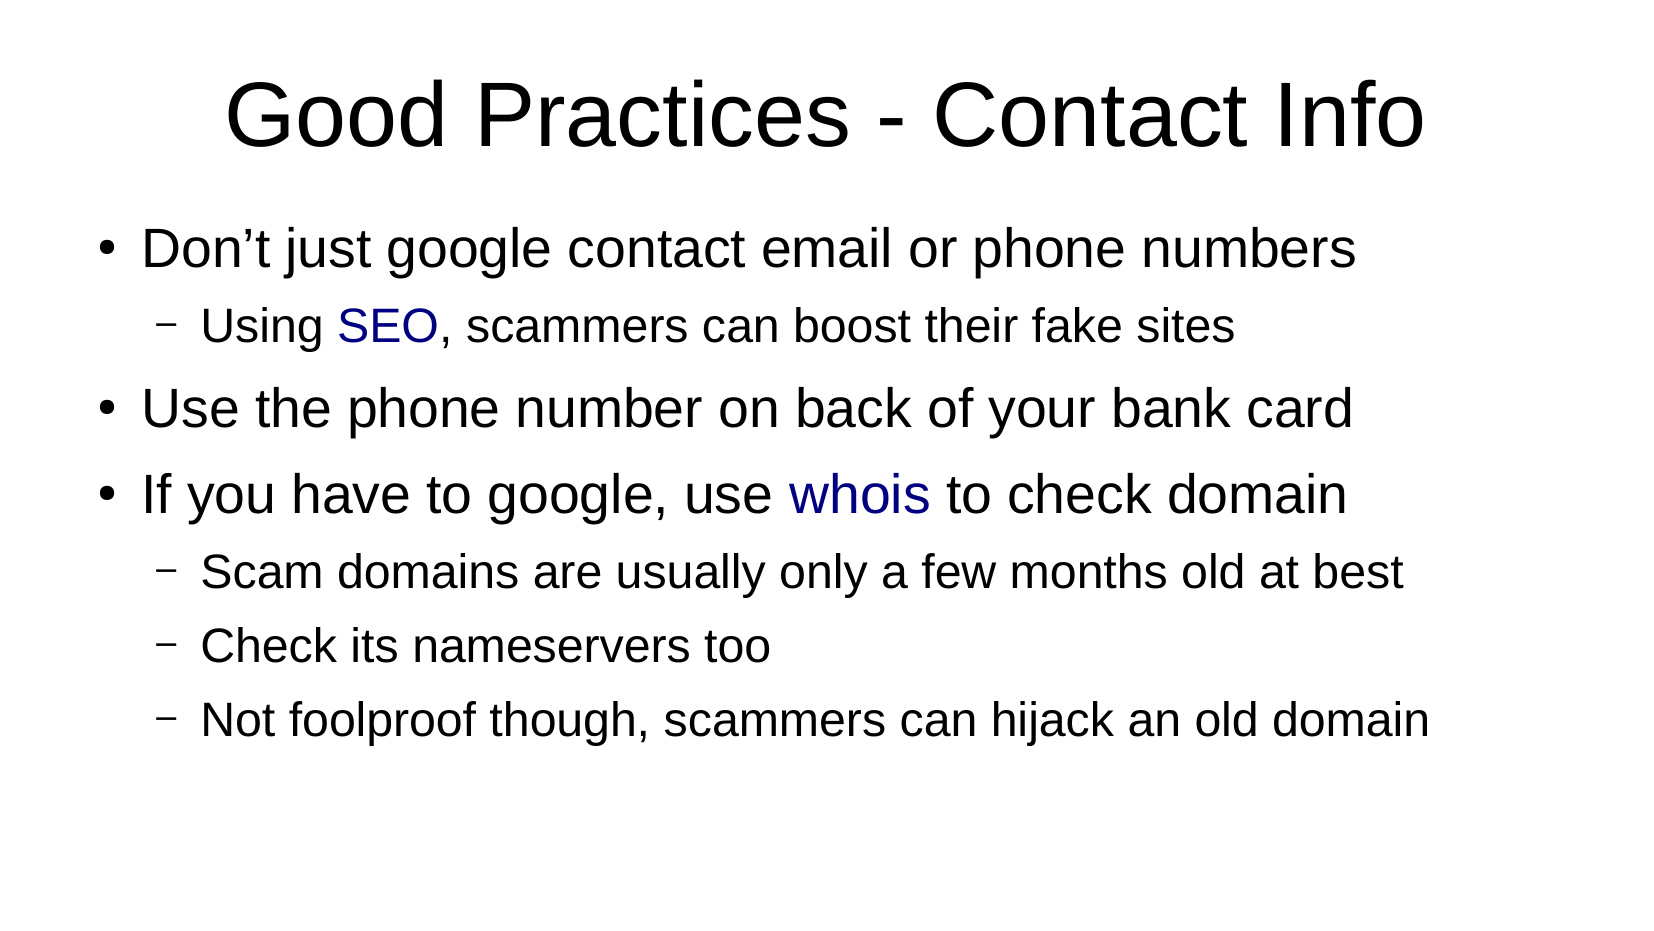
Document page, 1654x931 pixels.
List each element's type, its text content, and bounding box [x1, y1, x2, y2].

list Don’t just google contact email or phone numbers Using SEO, scammers can boost their fake sites Use the phone number on back of your bank card If you have to google, use whois to check domain Scam domains are usually only a few months old at best Check its nameservers too Not foolproof though, scammers can hijack an old domain [82, 217, 1571, 758]
title Good Practices - Contact Info [82, 37, 1571, 193]
